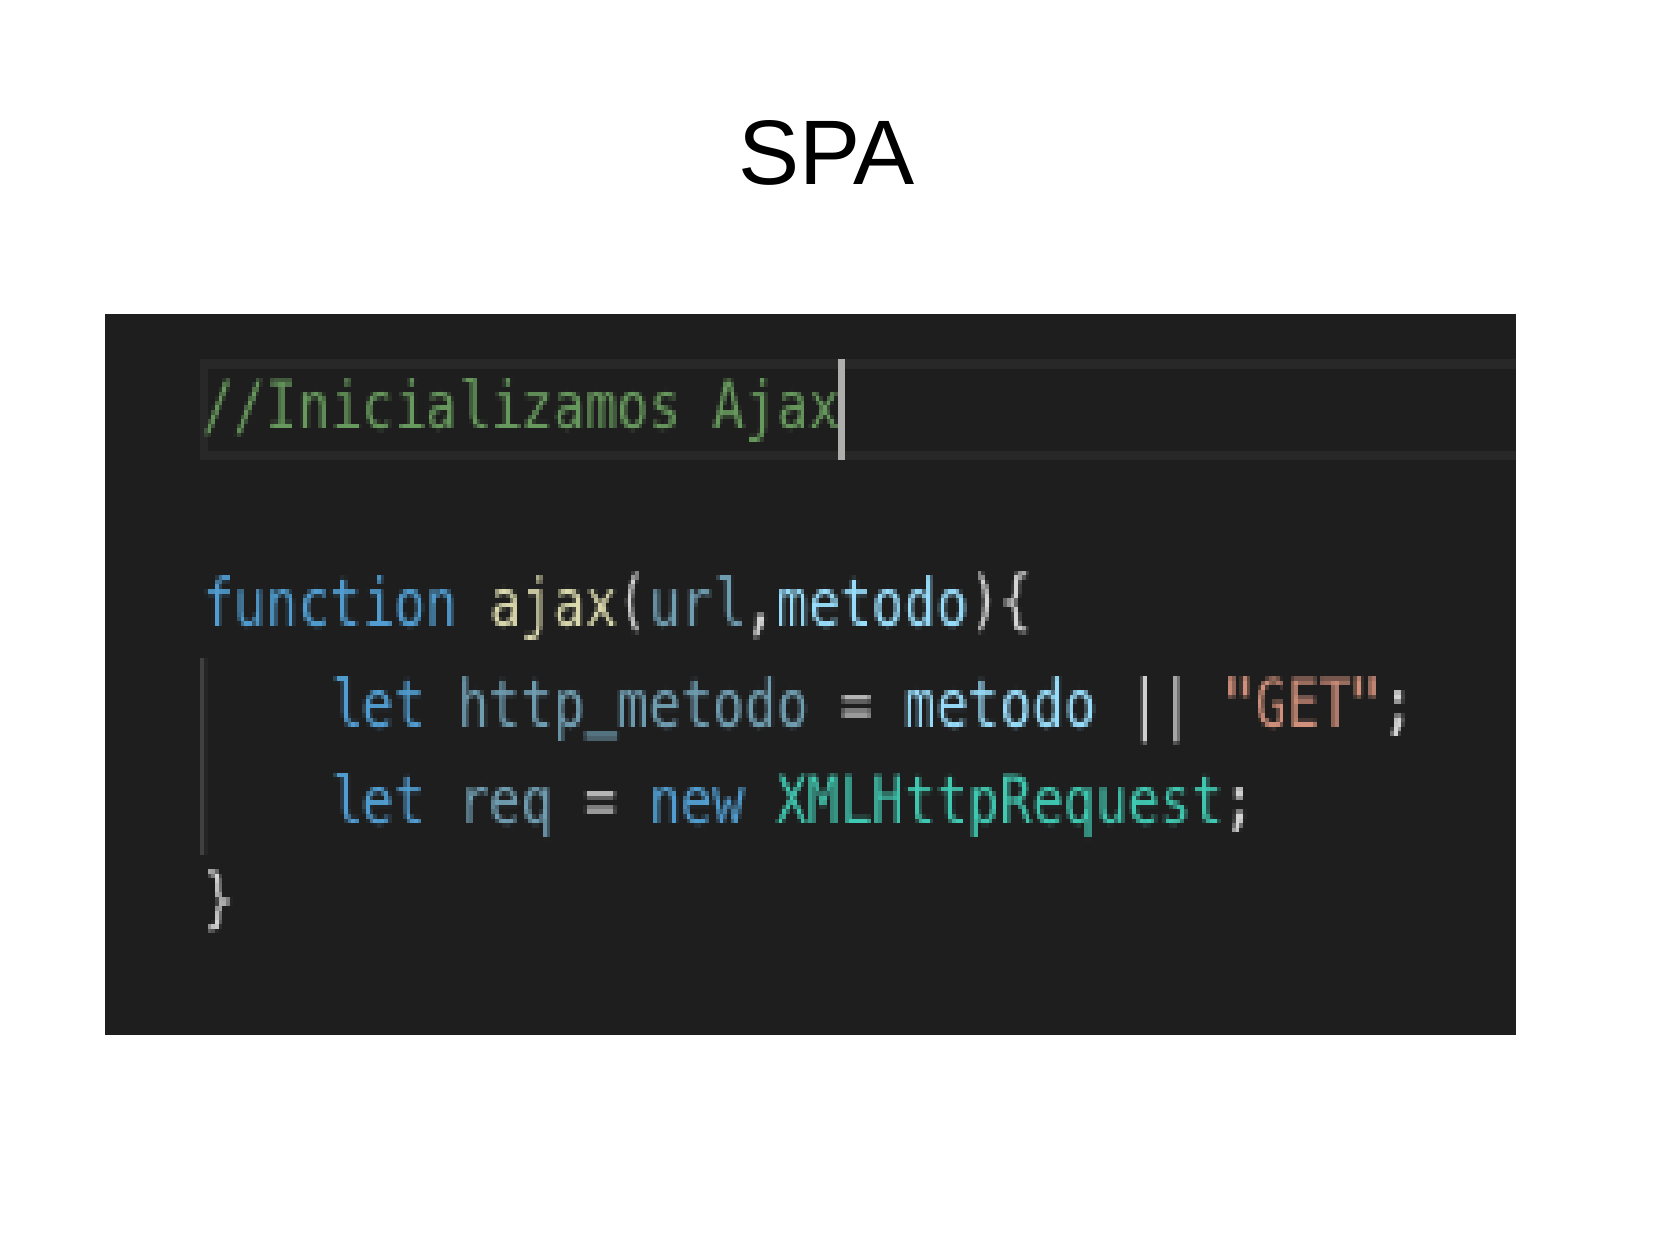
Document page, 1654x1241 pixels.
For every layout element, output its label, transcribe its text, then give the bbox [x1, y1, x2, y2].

title SPA [82, 49, 1571, 257]
picture [105, 314, 1516, 1036]
